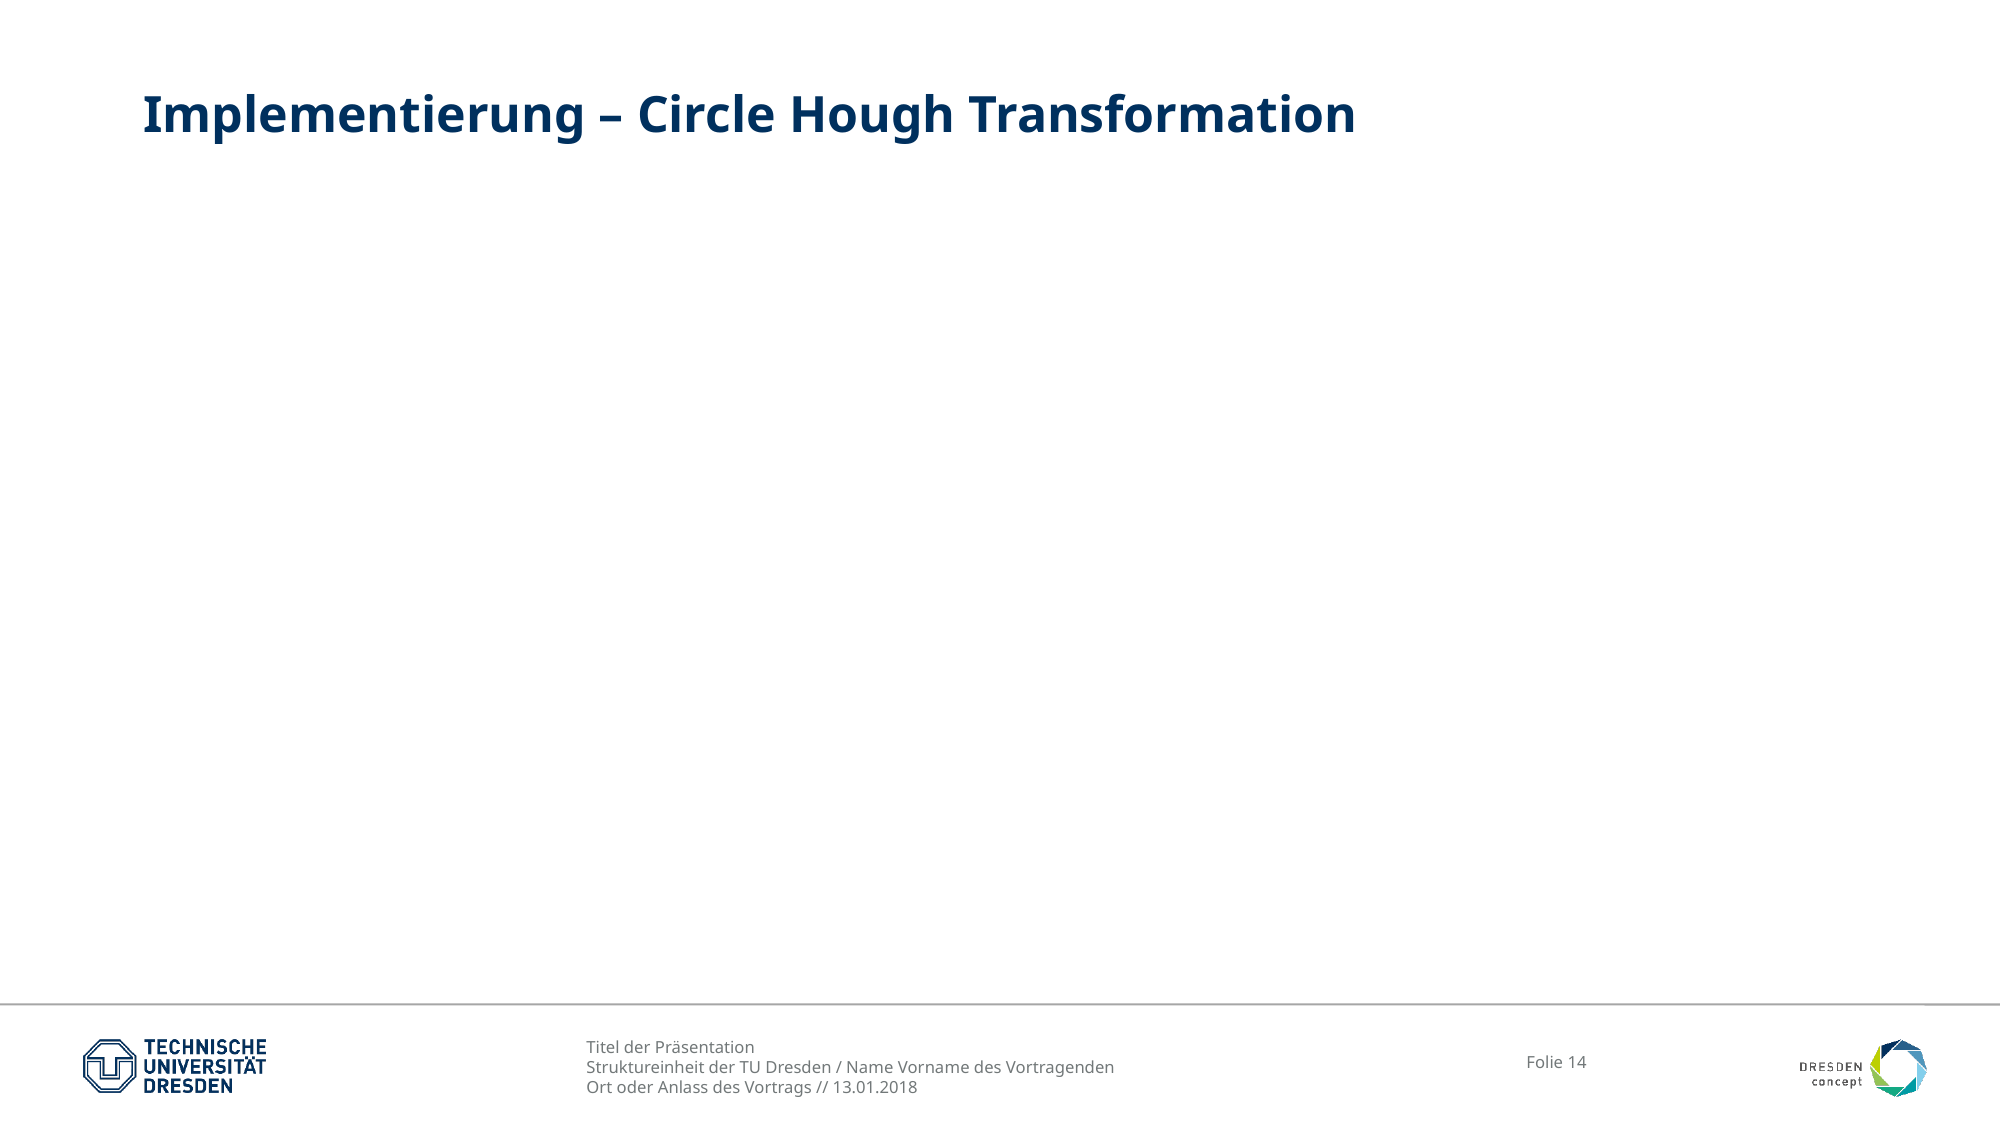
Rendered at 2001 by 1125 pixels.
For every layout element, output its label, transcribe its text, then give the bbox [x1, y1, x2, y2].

picture [83, 1039, 266, 1093]
picture [1800, 1039, 1927, 1097]
title Implementierung – Circle Hough Transformation [143, 56, 1880, 169]
